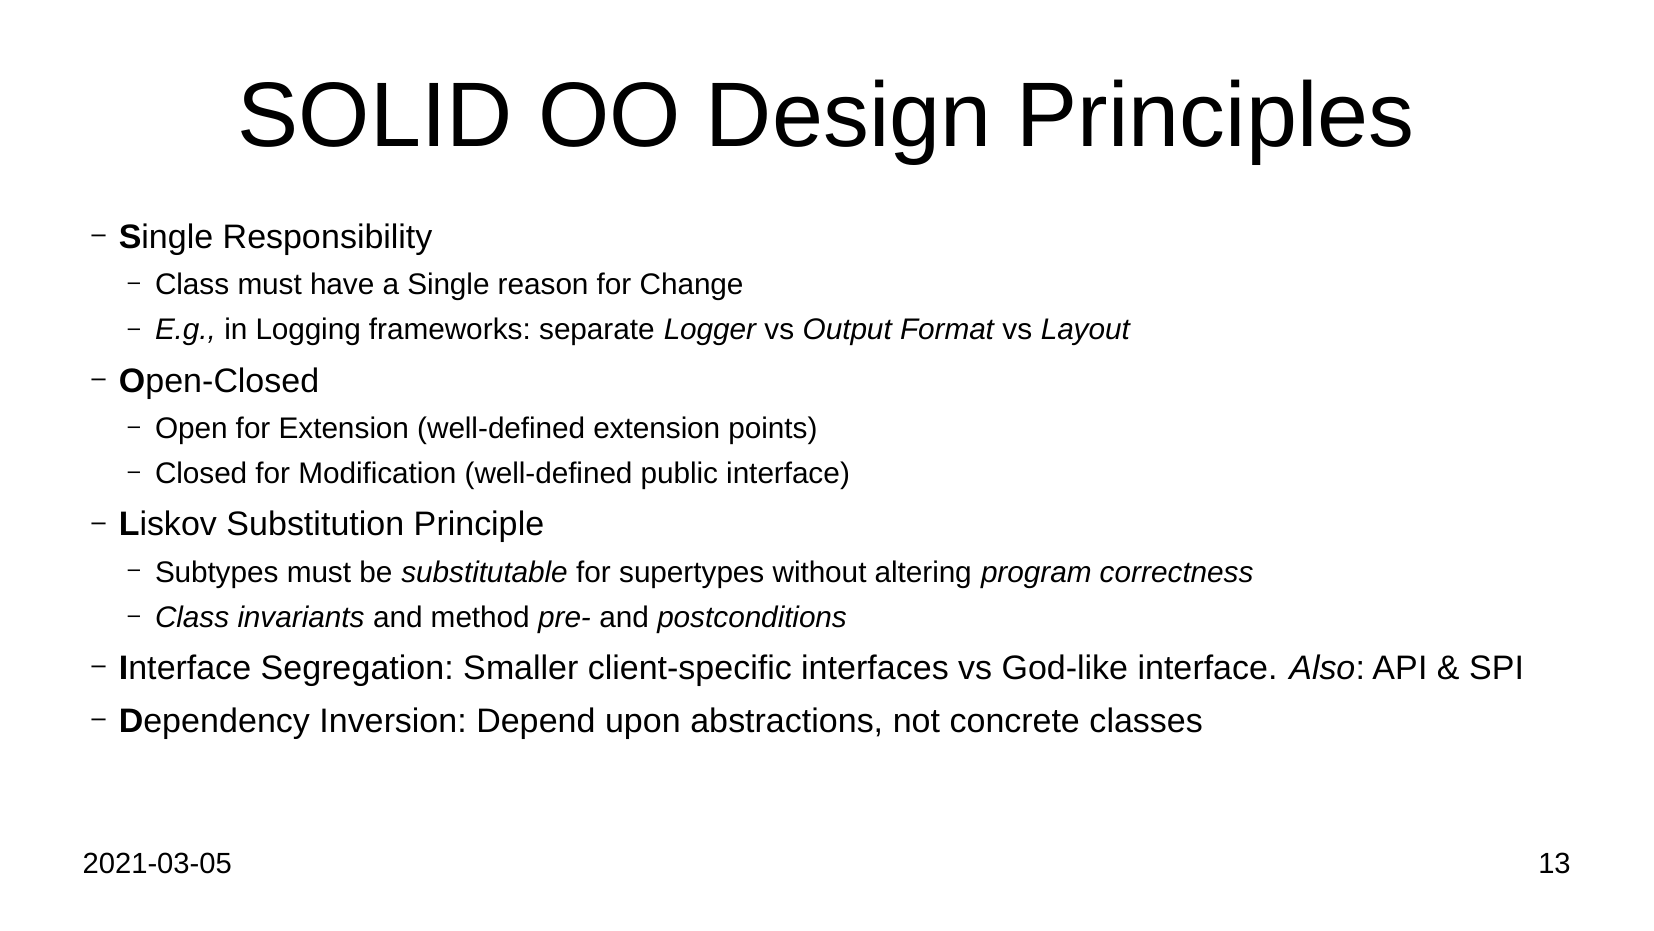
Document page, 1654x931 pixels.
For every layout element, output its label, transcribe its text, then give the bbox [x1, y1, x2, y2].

title SOLID OO Design Principles [82, 37, 1571, 193]
list Single Responsibility Class must have a Single reason for Change E.g., in Logging frameworks: separate Logger vs Output Format vs Layout Open-Closed Open for Extension (well-defined extension points) Closed for Modification (well-defined public interface) Liskov Substitution Principle Subtypes must be substitutable for supertypes without altering program correctness Class invariants and method pre- and postconditions Interface Segregation: Smaller client-specific interfaces vs God-like interface. Also: API & SPI Dependency Inversion: Depend upon abstractions, not concrete classes [82, 217, 1571, 758]
